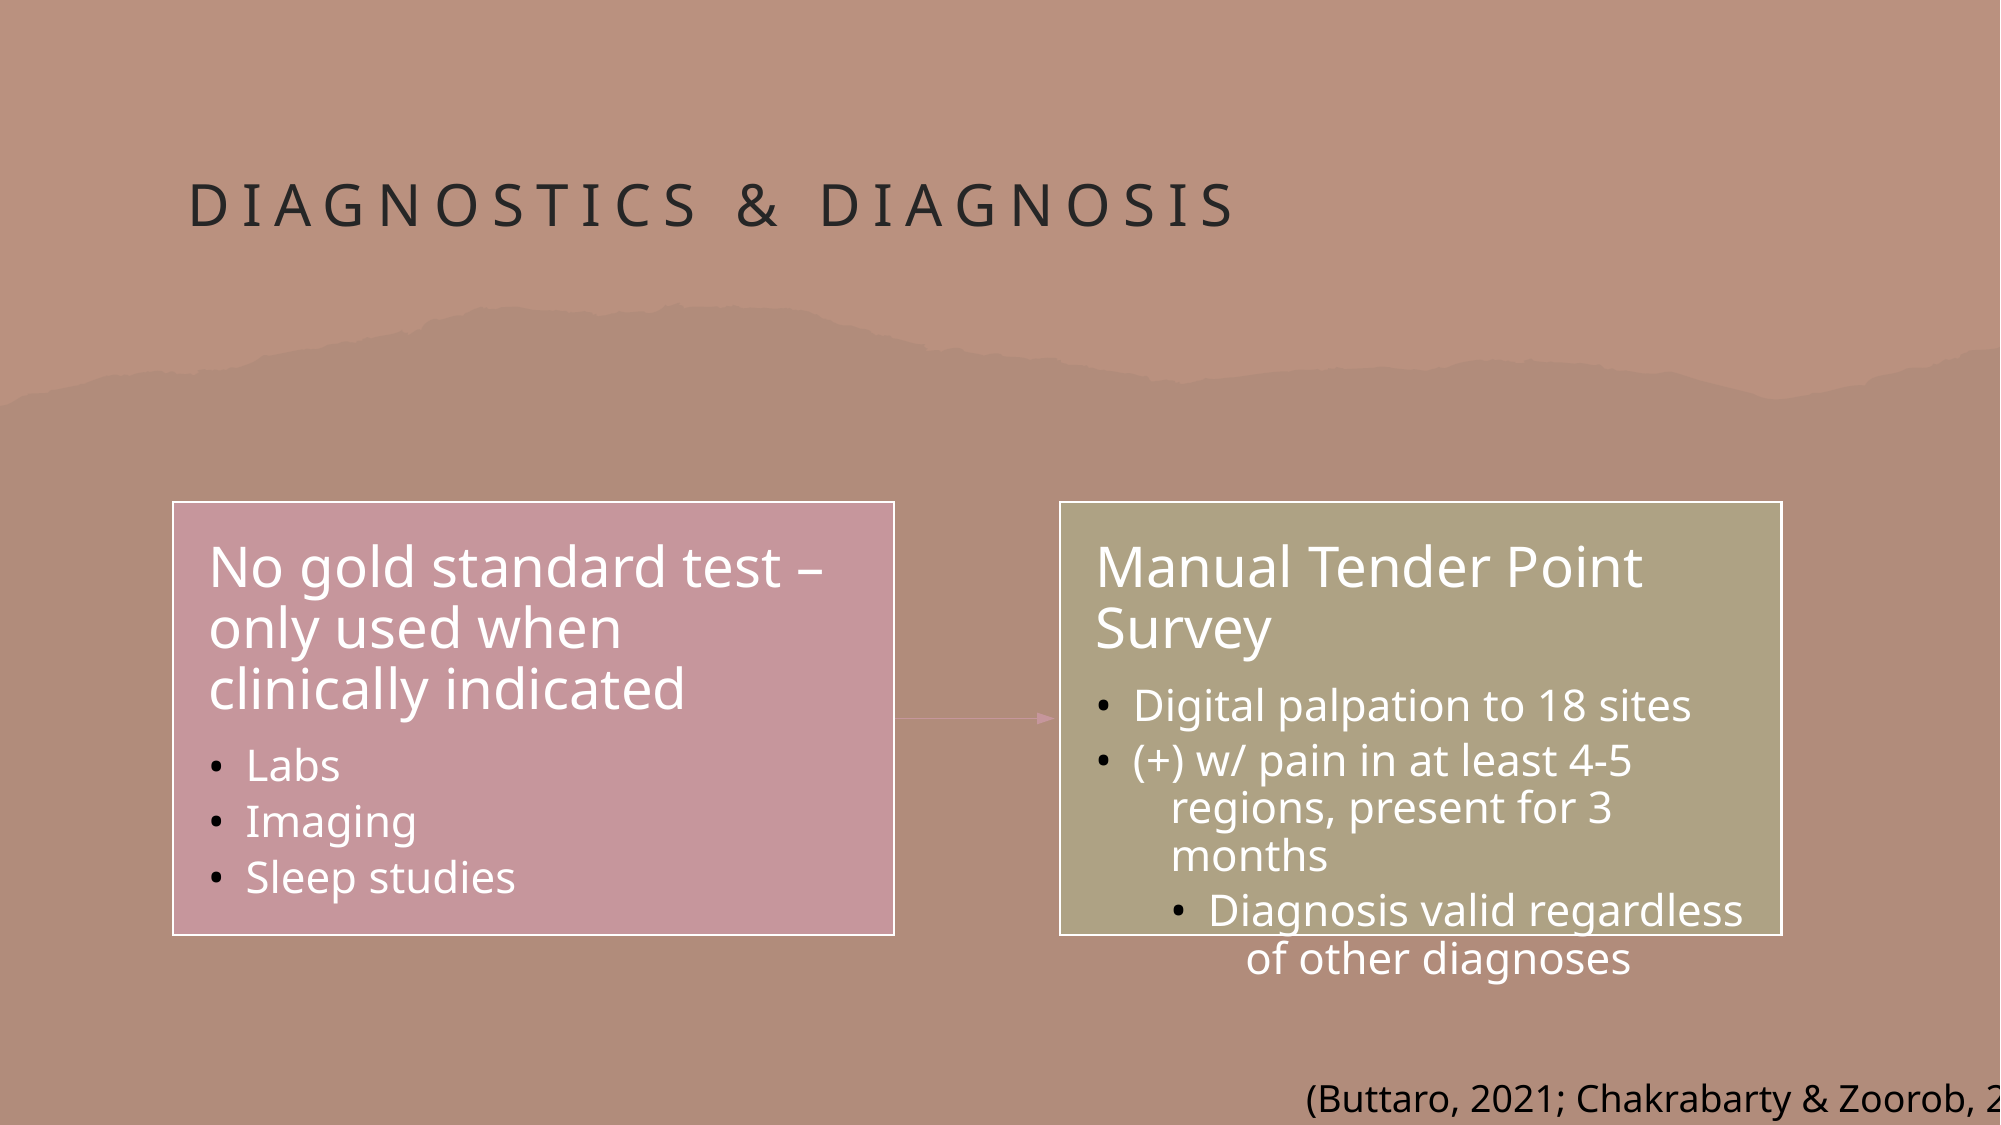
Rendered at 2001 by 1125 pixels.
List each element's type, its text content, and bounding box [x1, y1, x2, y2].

text_box No gold standard test – only used when clinically indicated Labs Imaging Sleep studies [172, 502, 895, 935]
text_box (Buttaro, 2021; Chakrabarty & Zoorob, 2007) [1291, 1067, 2000, 1125]
title Diagnostics & Diagnosis [172, 99, 1782, 300]
text_box Manual Tender Point Survey Digital palpation to 18 sites (+) w/ pain in at least 4-5 regions, present for 3 months Diagnosis valid regardless of other diagnoses [1060, 502, 1782, 935]
text_box [0, 0, 2000, 1125]
